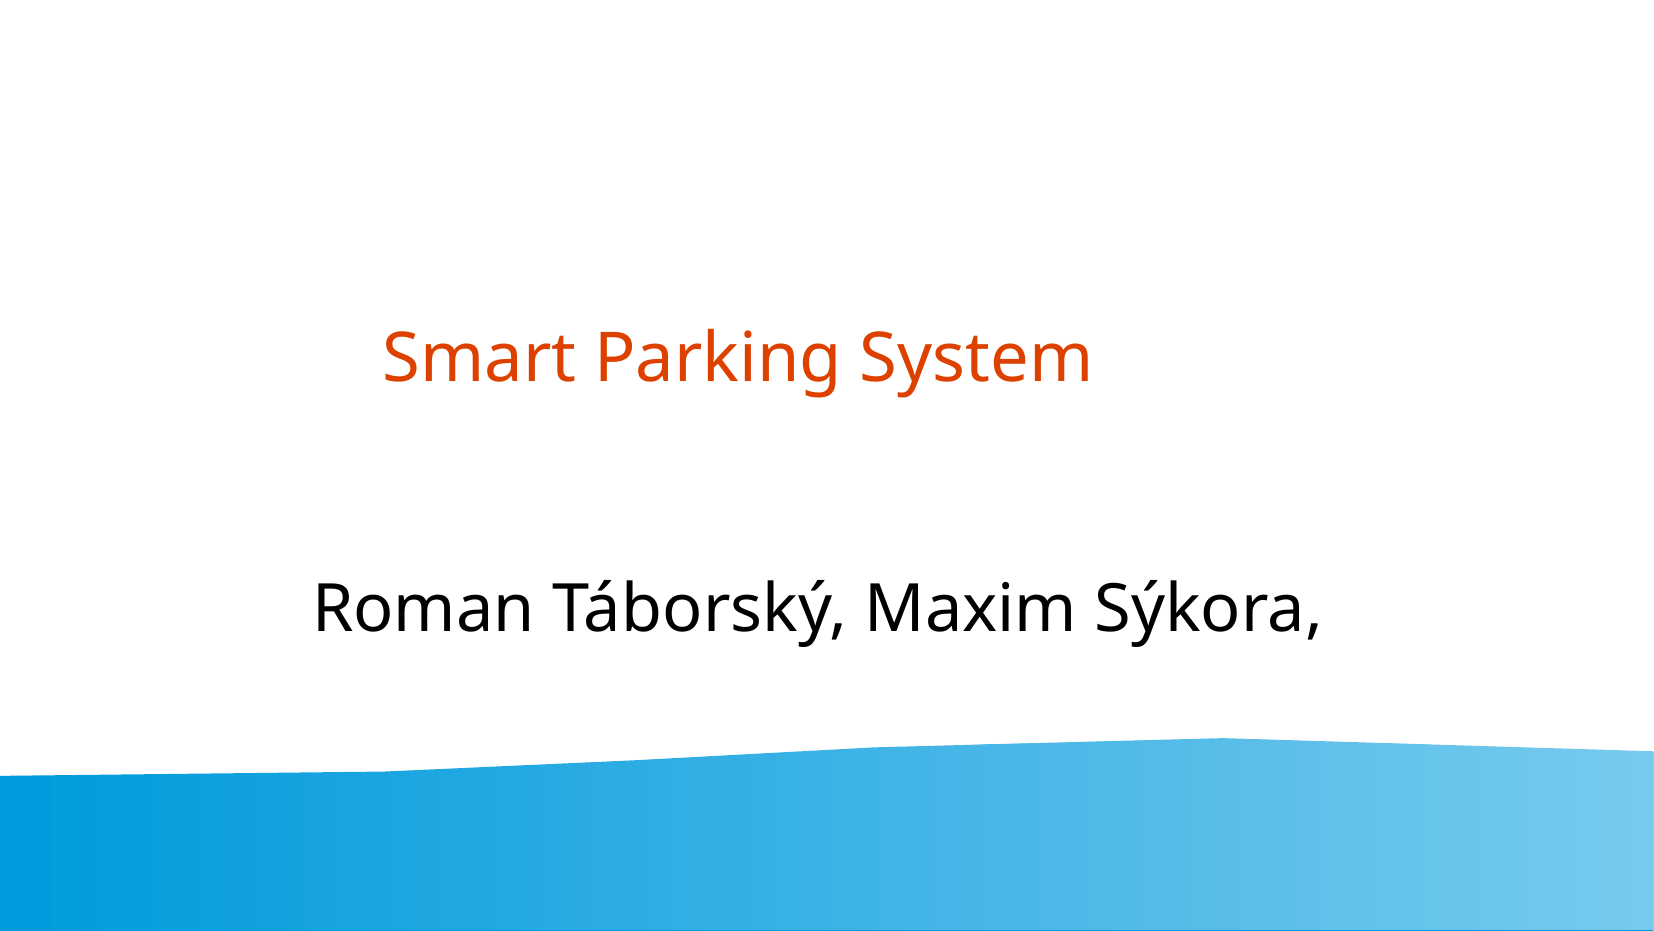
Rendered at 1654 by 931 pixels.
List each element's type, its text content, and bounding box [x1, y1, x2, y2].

subtitle Roman Táborský, Maxim Sýkora, [59, 472, 1595, 739]
title Smart Parking System [0, 265, 1477, 443]
